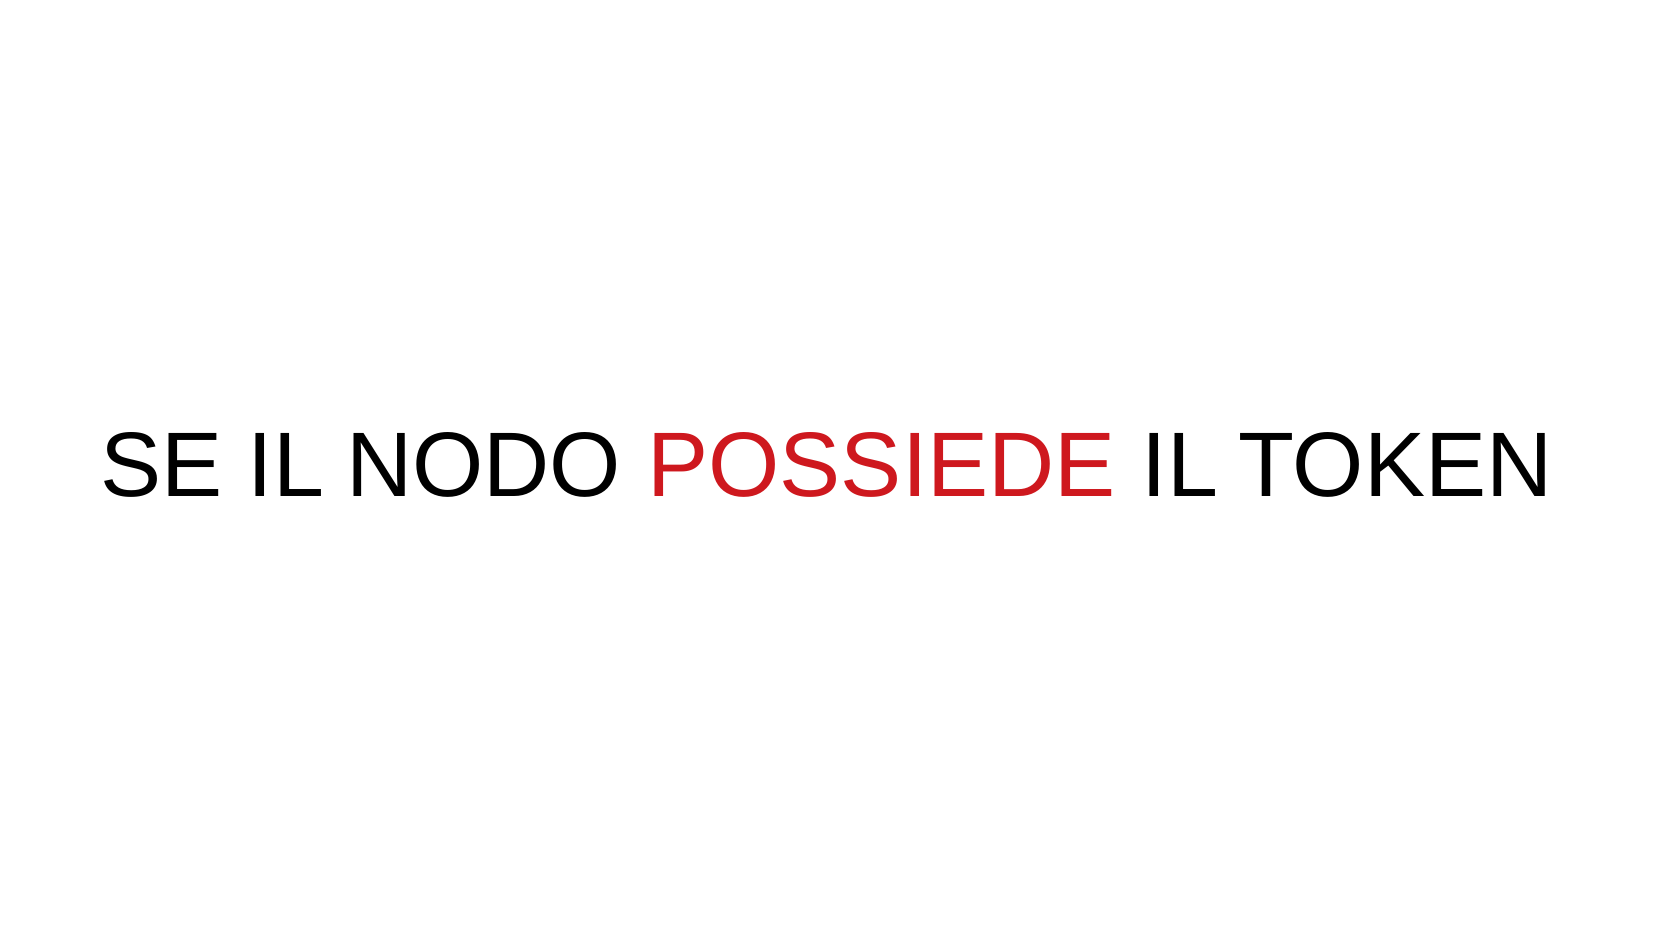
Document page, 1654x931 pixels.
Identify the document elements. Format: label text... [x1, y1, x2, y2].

title SE IL NODO POSSIEDE IL TOKEN [82, 387, 1571, 543]
